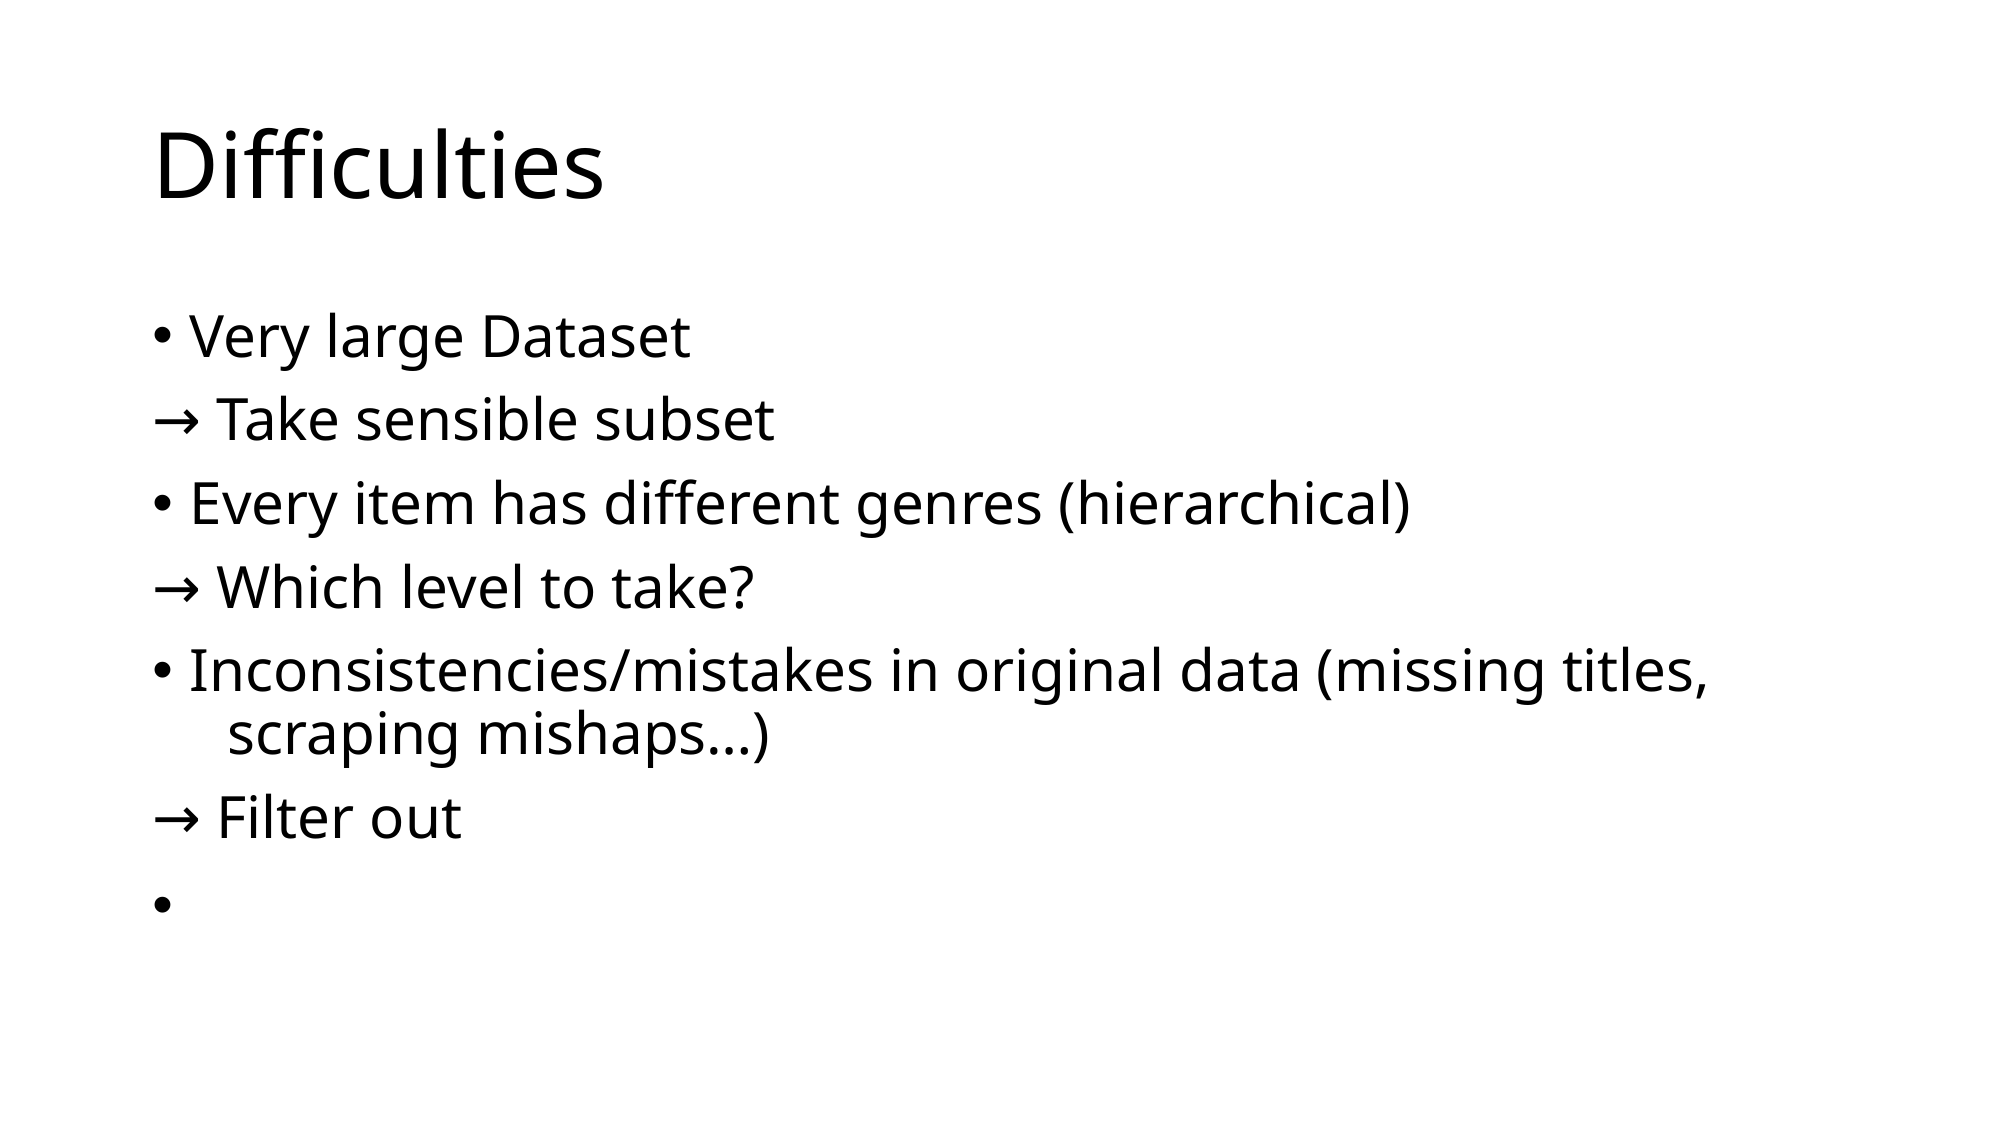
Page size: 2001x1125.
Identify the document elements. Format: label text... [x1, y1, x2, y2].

title Difficulties [137, 59, 1863, 278]
list Very large Dataset → Take sensible subset Every item has different genres (hierarchical) → Which level to take? Inconsistencies/mistakes in original data (missing titles, scraping mishaps…) → Filter out [137, 299, 1863, 1014]
